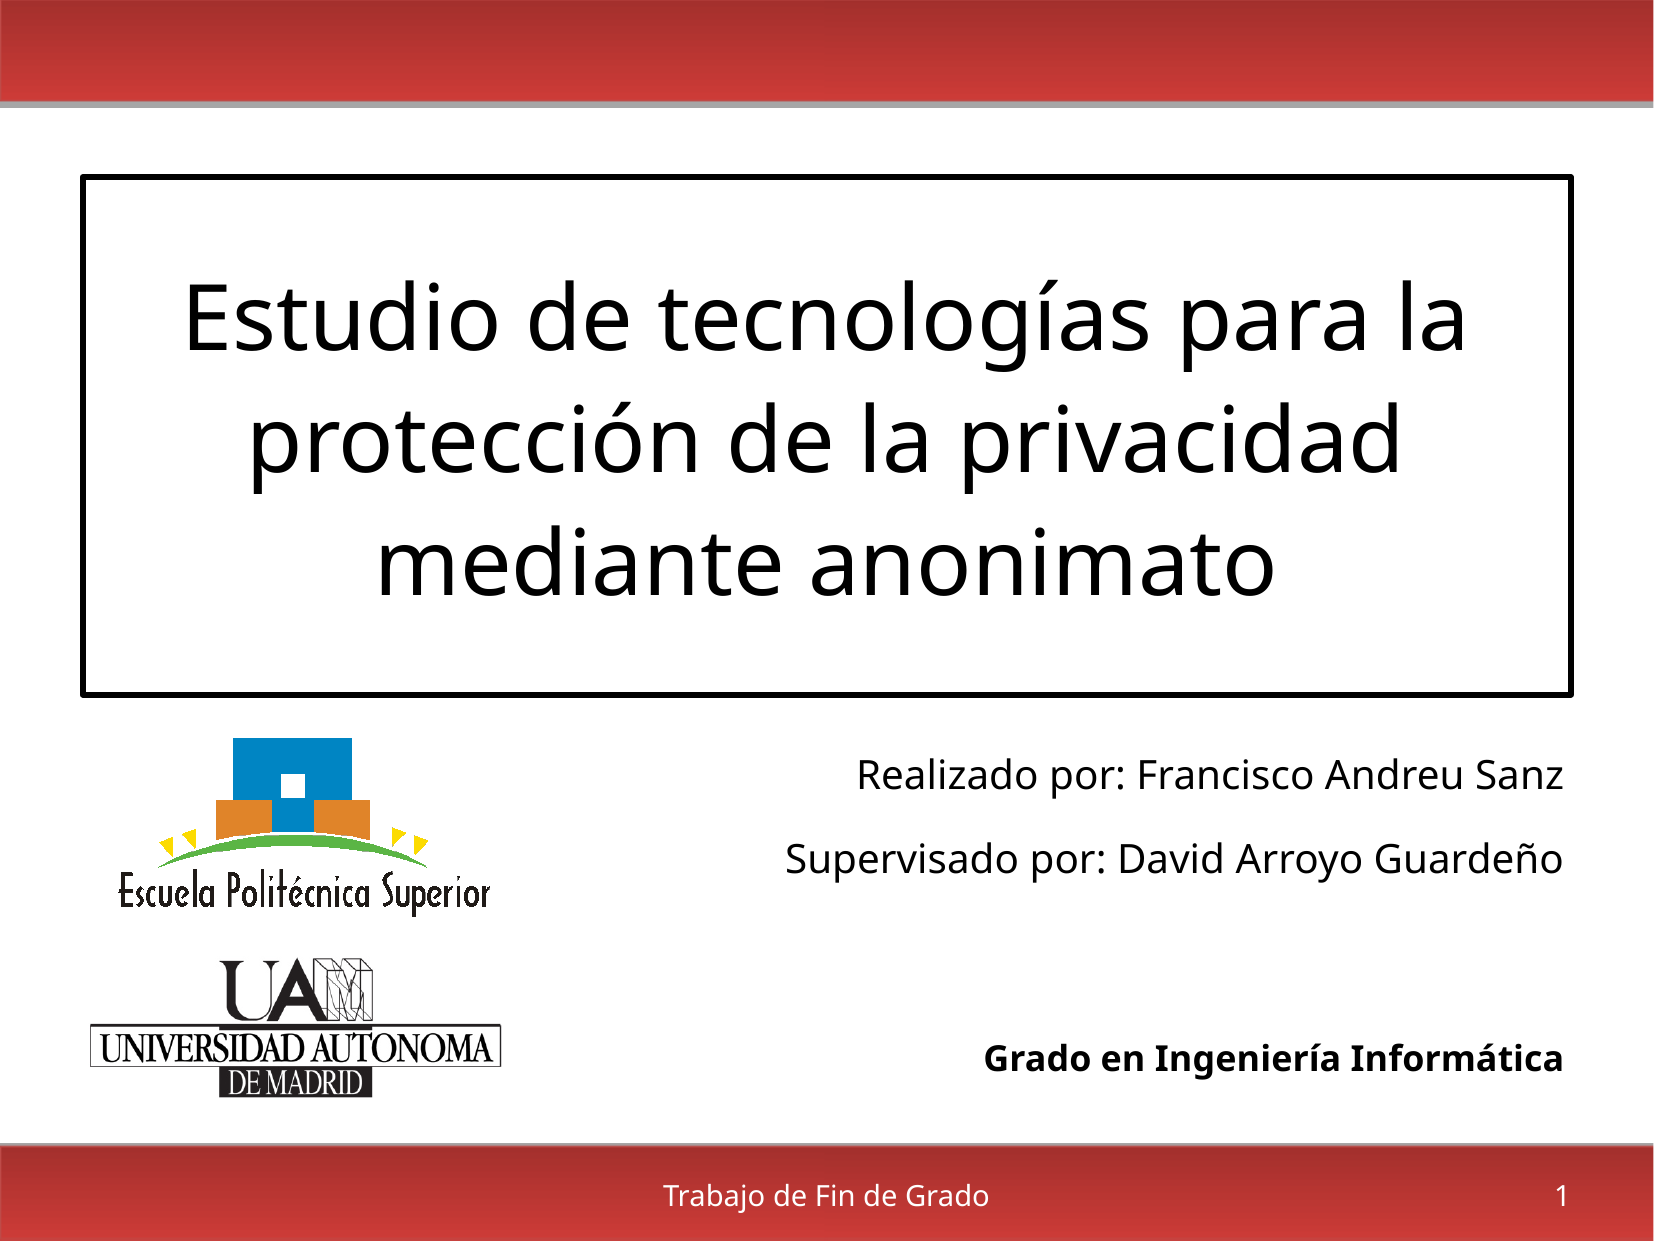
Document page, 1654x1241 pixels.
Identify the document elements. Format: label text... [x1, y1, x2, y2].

picture [0, 1143, 1654, 1241]
picture [282, 775, 304, 797]
picture [0, 0, 1654, 108]
picture [88, 956, 502, 1098]
title Estudio de tecnologías para la protección de la privacidad mediante anonimato [82, 177, 1571, 695]
list Realizado por: Francisco Andreu Sanz Supervisado por: David Arroyo Guardeño [679, 746, 1565, 886]
picture [118, 738, 490, 917]
list Grado en Ingeniería Informática [974, 1033, 1565, 1093]
